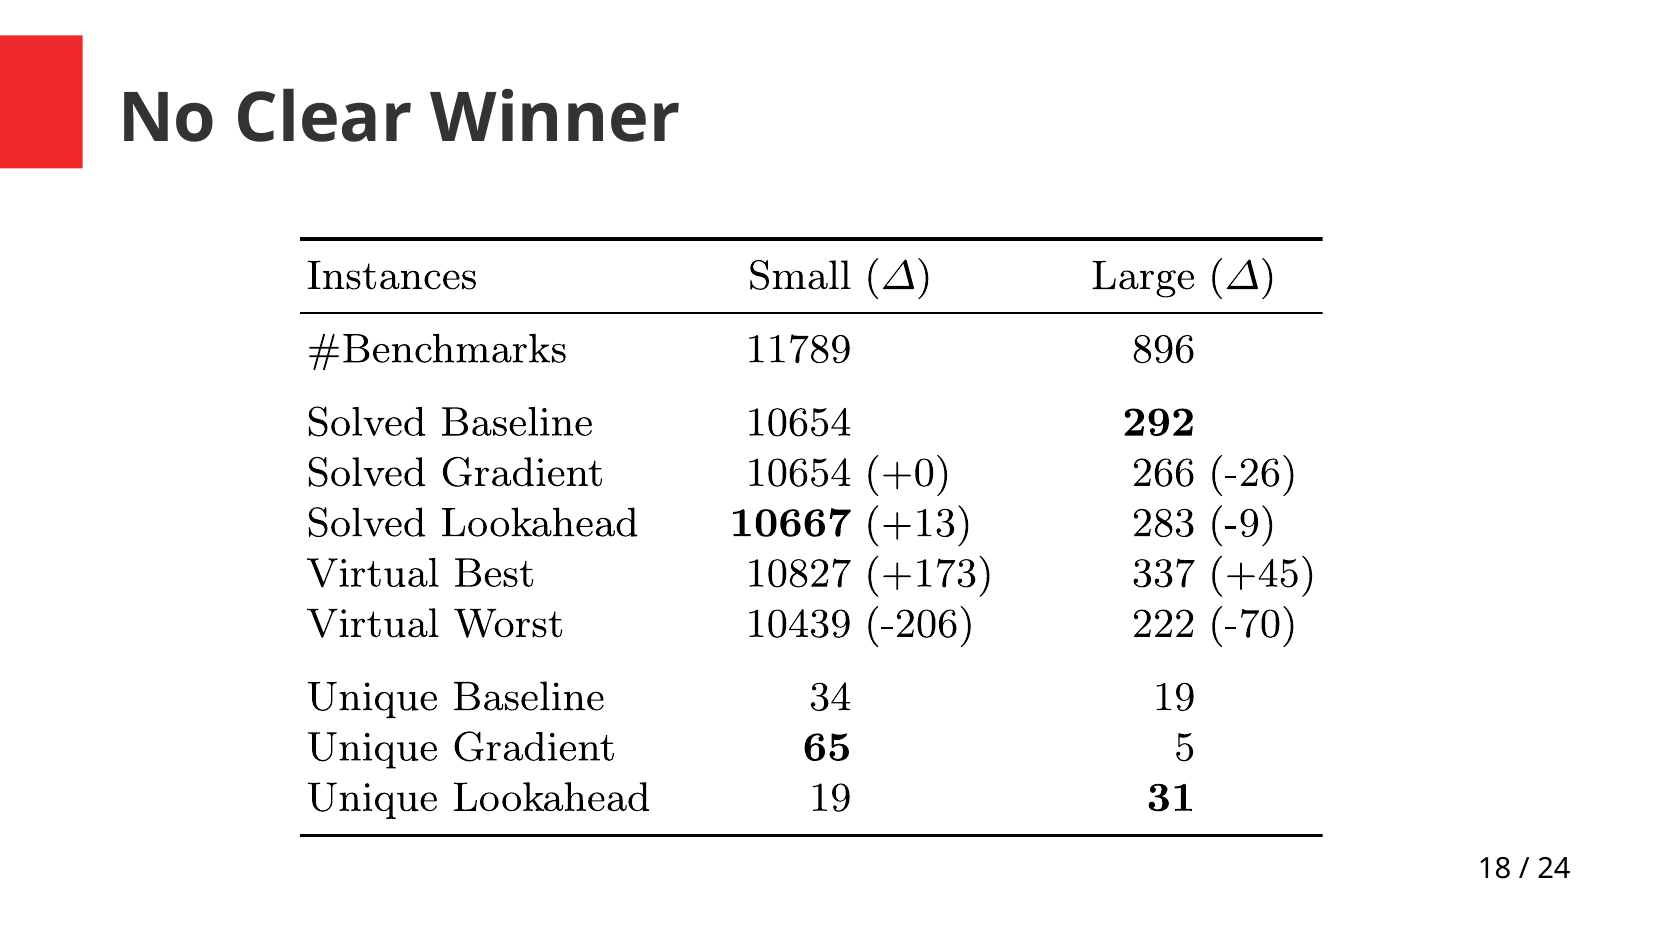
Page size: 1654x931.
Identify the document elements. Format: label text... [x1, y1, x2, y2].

title No Clear Winner [118, 37, 1571, 193]
picture [300, 237, 1323, 838]
